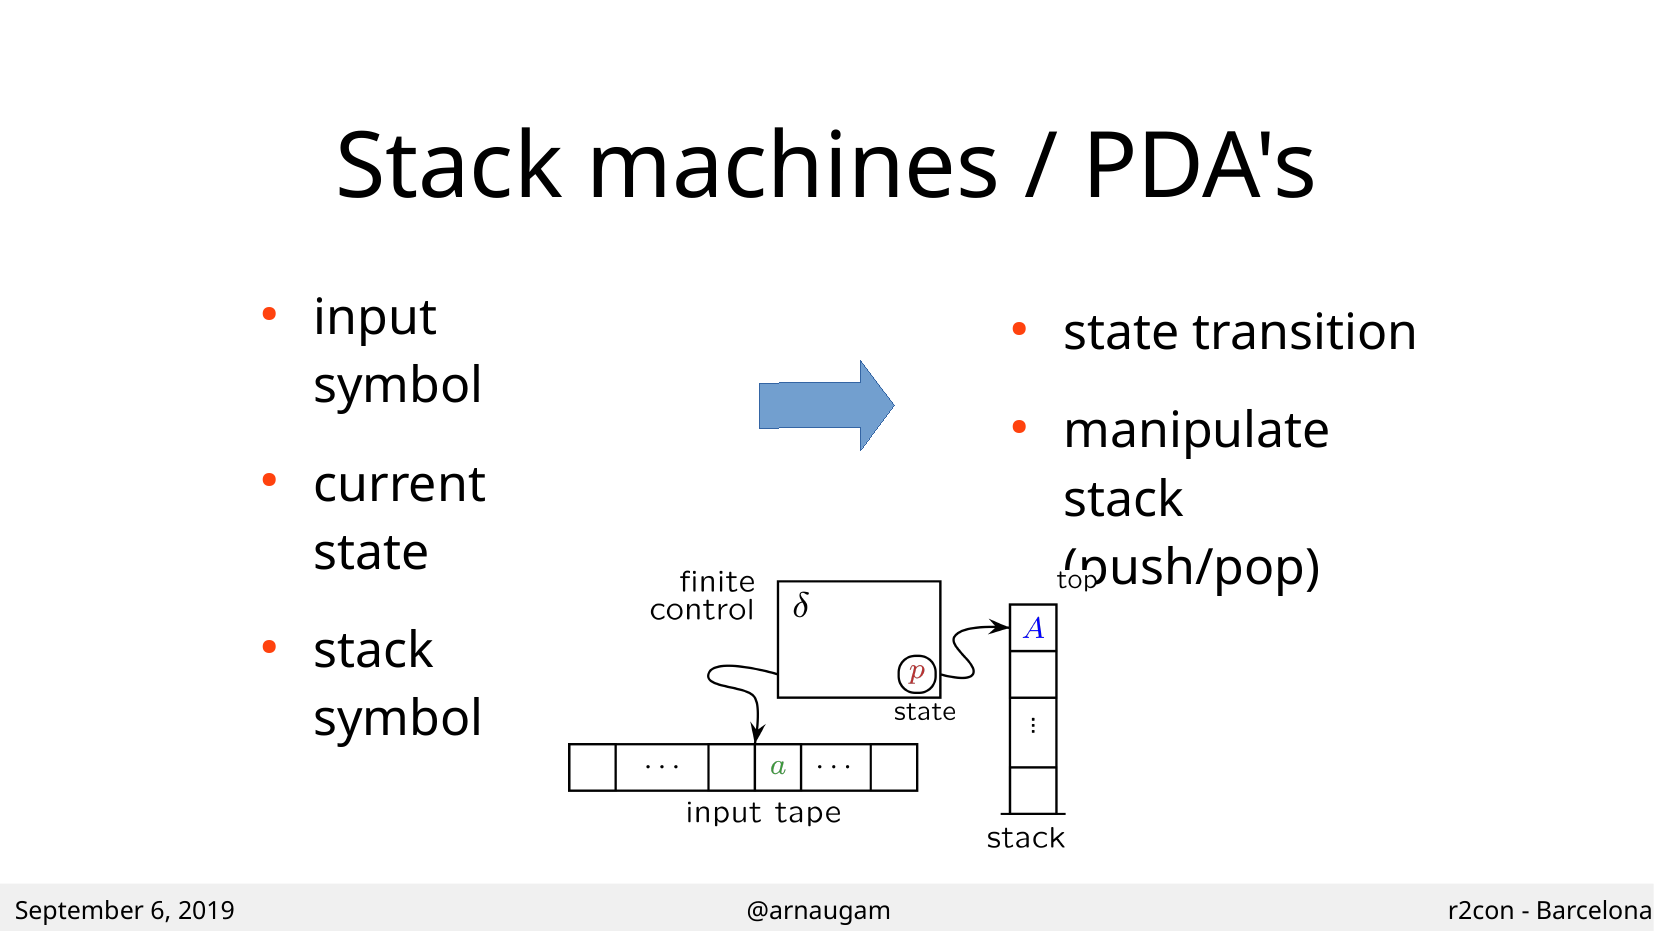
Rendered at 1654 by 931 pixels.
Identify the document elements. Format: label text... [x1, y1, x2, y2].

list input symbol current state stack symbol [242, 281, 601, 571]
title Stack machines / PDA's [82, 84, 1571, 240]
picture [557, 569, 1097, 848]
text_box [759, 360, 895, 451]
list state transition manipulate stack (push/pop) [992, 296, 1441, 526]
